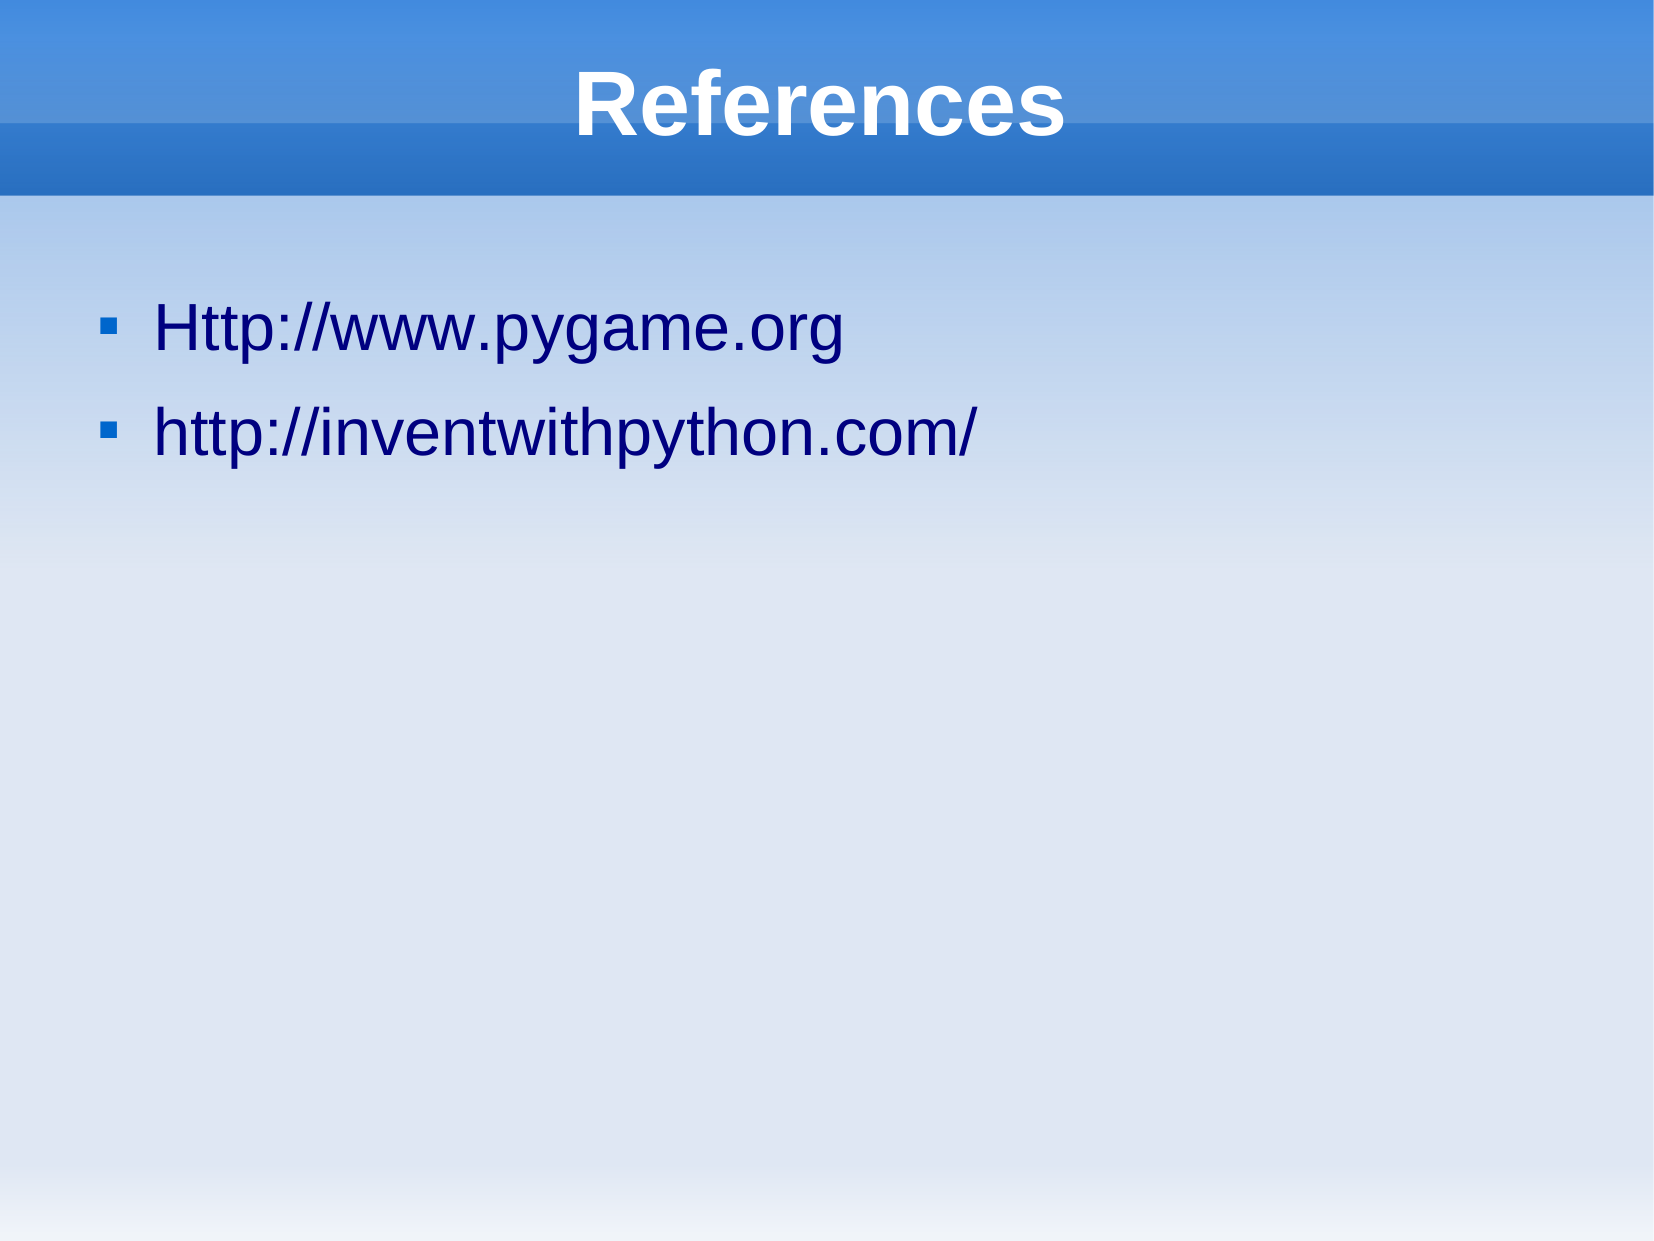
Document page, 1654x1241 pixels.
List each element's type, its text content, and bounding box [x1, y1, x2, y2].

list Http://www.pygame.org http://inventwithpython.com/ [82, 290, 1571, 1109]
picture [0, 0, 1654, 1241]
title References [76, 0, 1565, 208]
